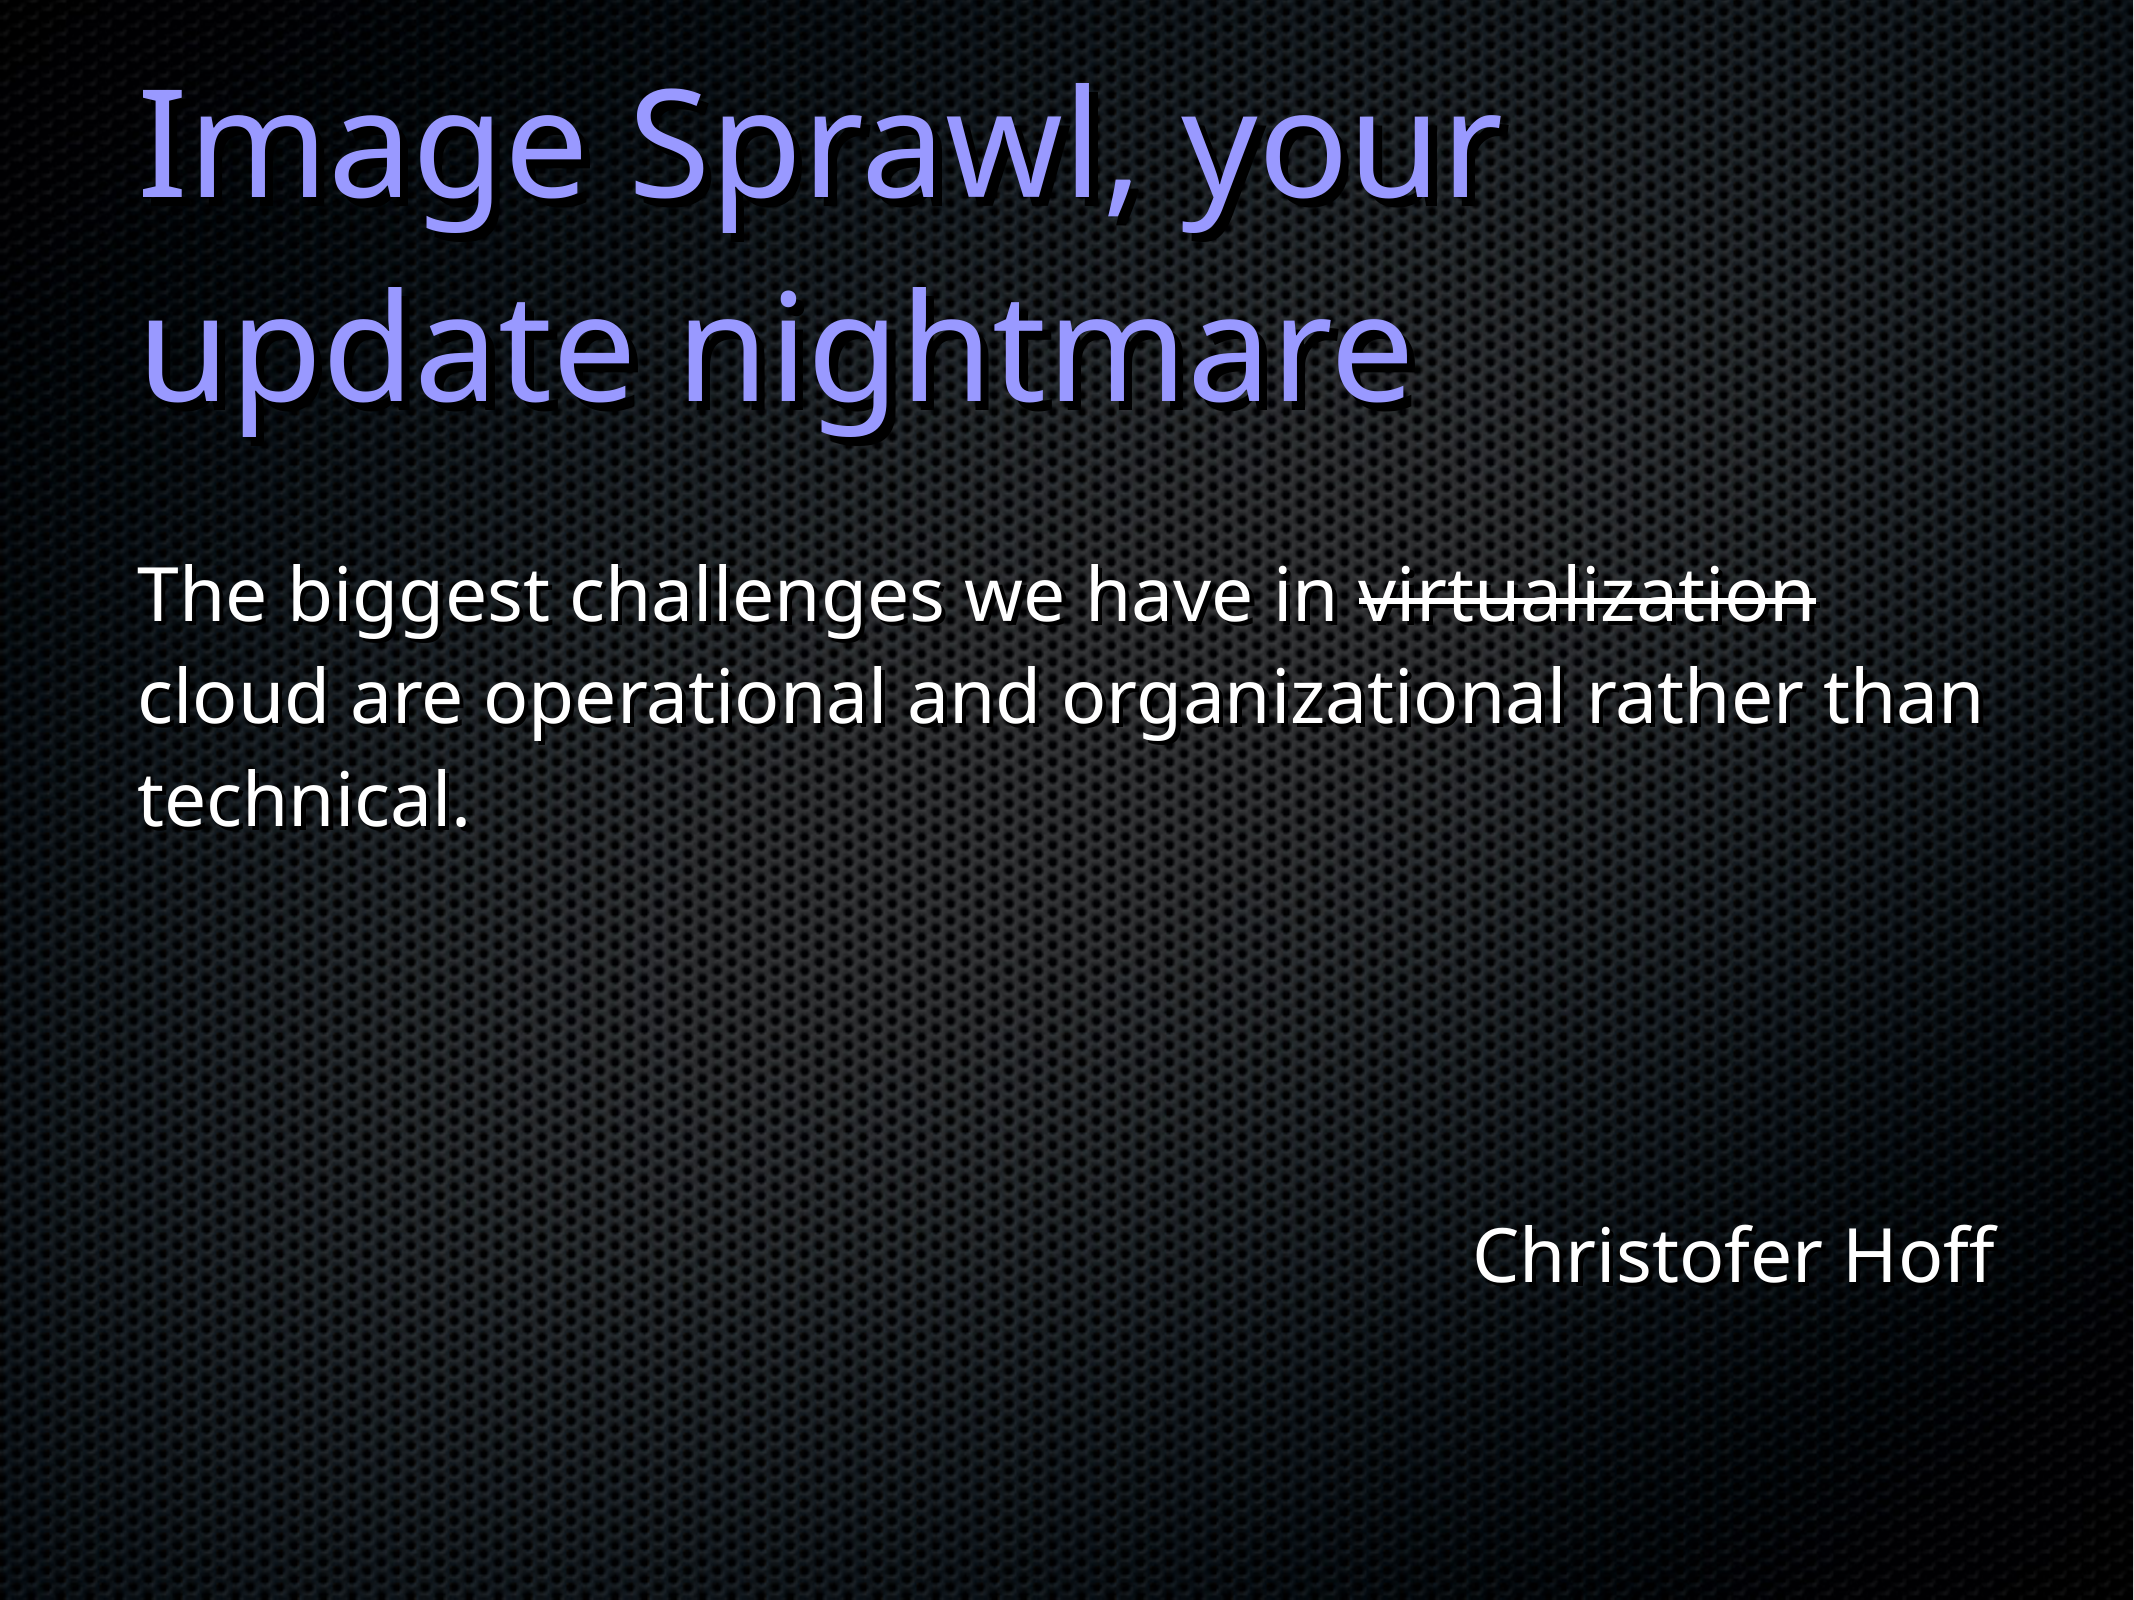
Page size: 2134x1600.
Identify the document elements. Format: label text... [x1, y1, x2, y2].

picture [0, 0, 2134, 1600]
title Image Sprawl, your update nightmare [129, 41, 2005, 442]
list The biggest challenges we have in virtualization cloud are operational and organizational rather than technical. Christofer Hoff [129, 454, 2005, 1392]
